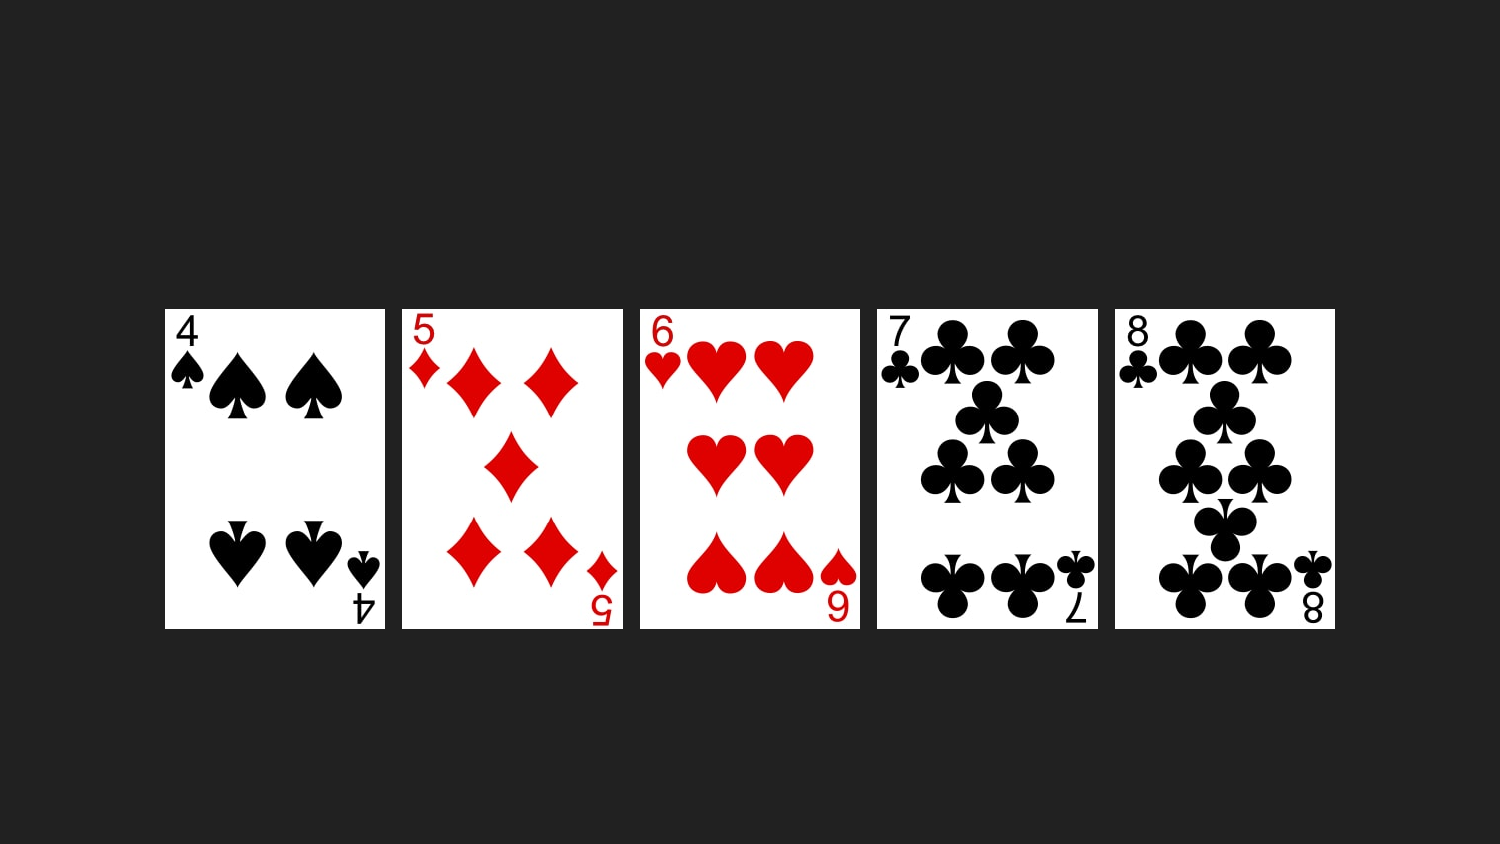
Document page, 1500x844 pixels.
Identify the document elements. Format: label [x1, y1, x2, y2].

picture [877, 309, 1098, 629]
picture [165, 309, 385, 629]
picture [1115, 309, 1335, 629]
picture [640, 309, 860, 629]
picture [402, 309, 623, 629]
